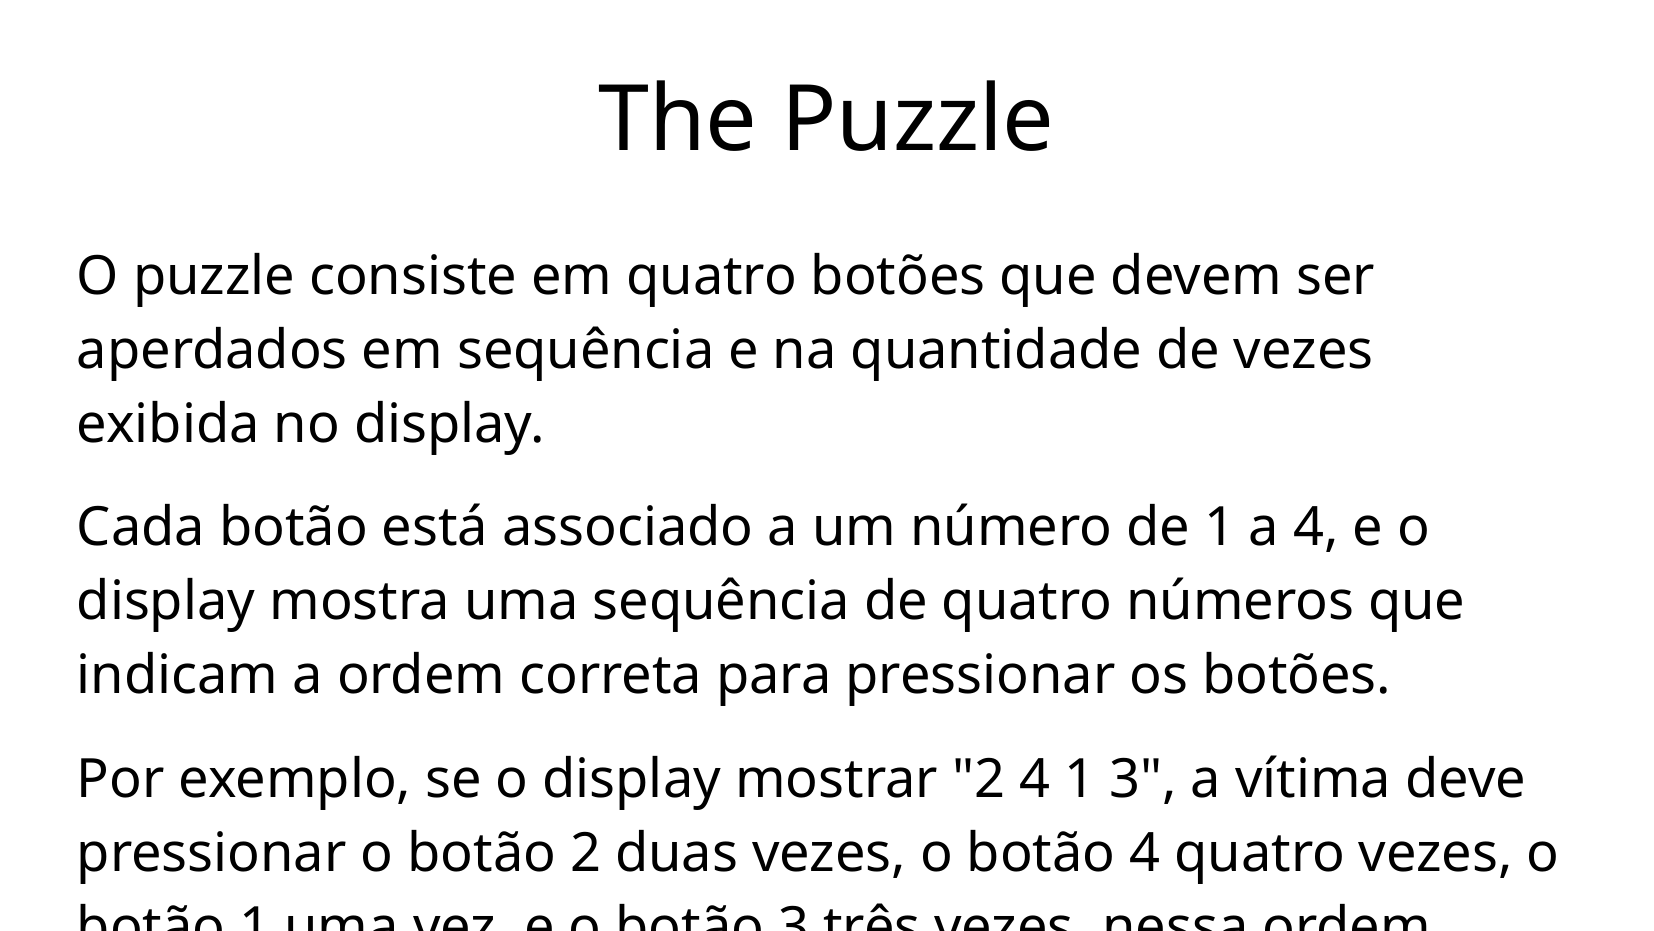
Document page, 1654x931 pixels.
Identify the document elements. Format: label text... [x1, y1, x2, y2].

title The Puzzle [82, 37, 1571, 193]
subtitle O puzzle consiste em quatro botões que devem ser aperdados em sequência e na quantidade de vezes exibida no display. Cada botão está associado a um número de 1 a 4, e o display mostra uma sequência de quatro números que indicam a ordem correta para pressionar os botões. Por exemplo, se o display mostrar "2 4 1 3", a vítima deve pressionar o botão 2 duas vezes, o botão 4 quatro vezes, o botão 1 uma vez, e o botão 3 três vezes, nessa ordem específica. [76, 236, 1565, 901]
